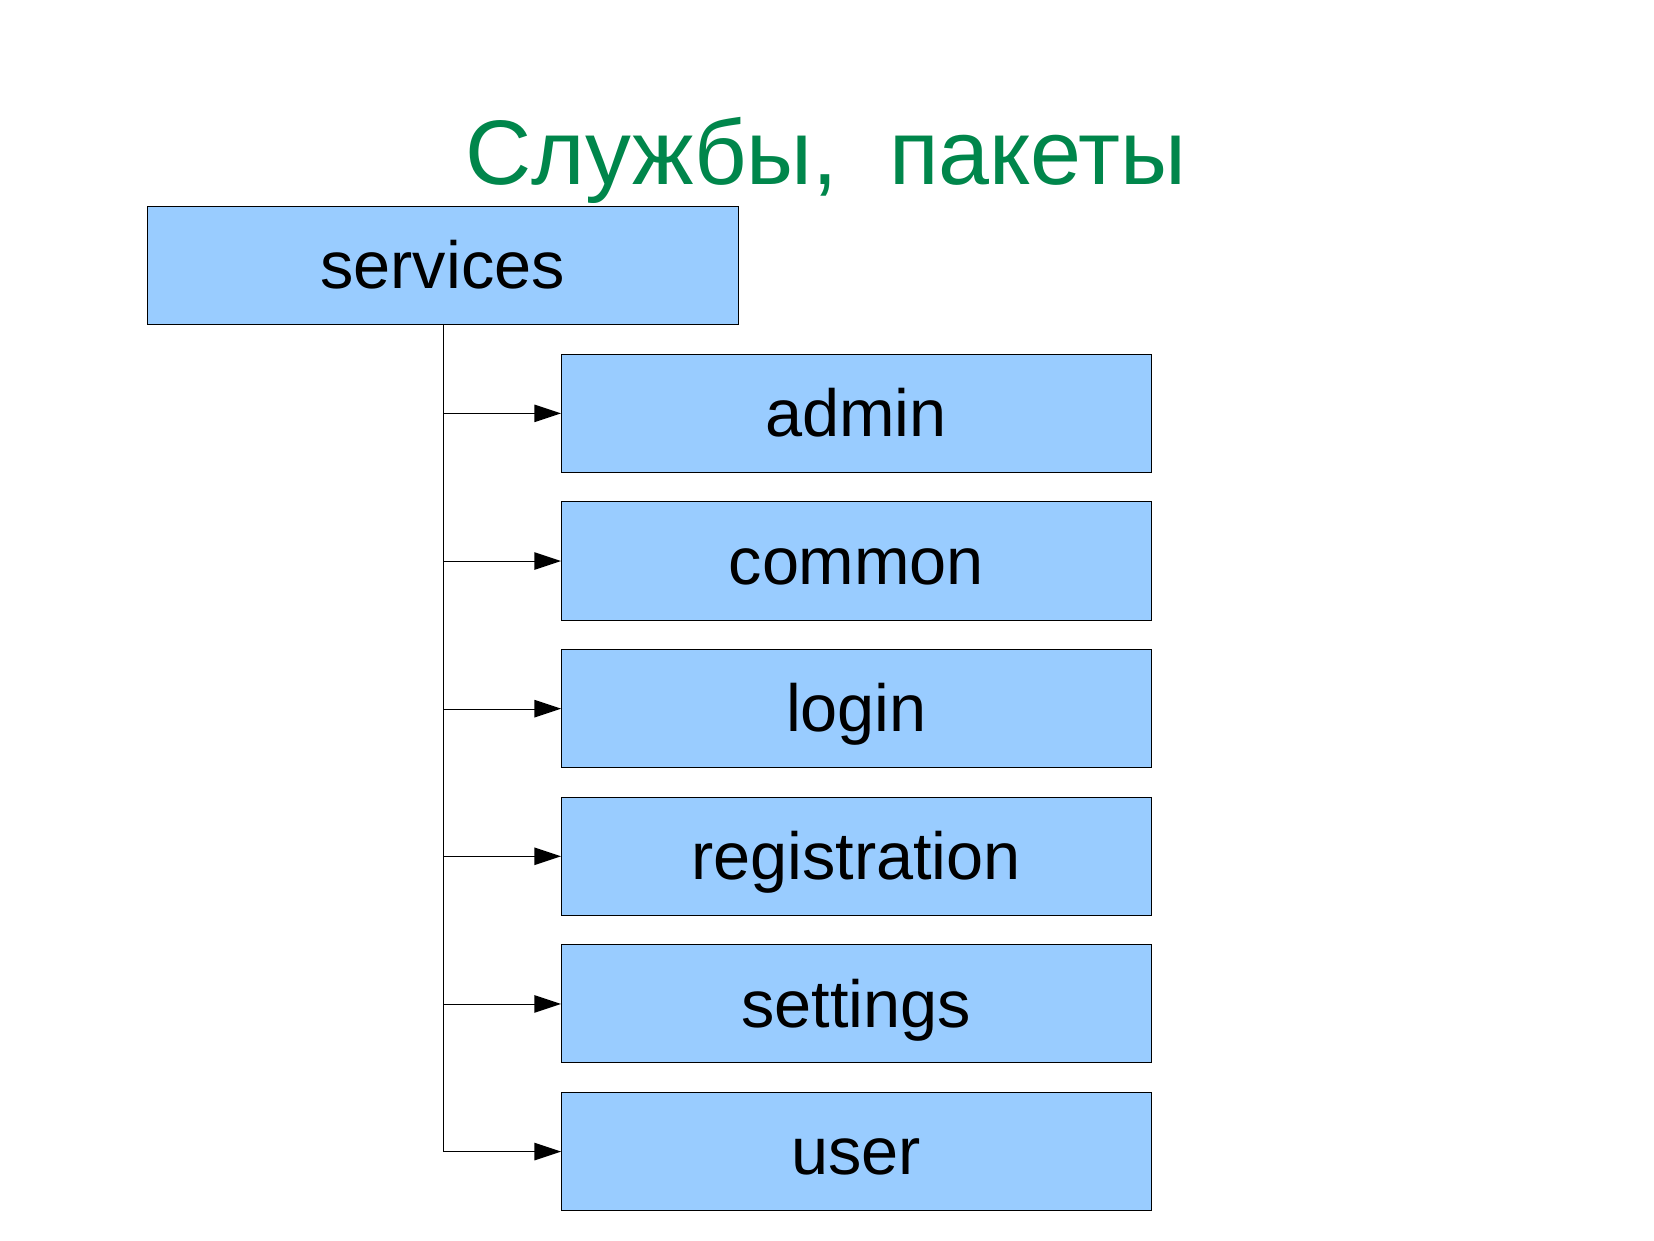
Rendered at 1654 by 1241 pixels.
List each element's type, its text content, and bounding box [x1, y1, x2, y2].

text_box user [561, 1092, 1152, 1211]
text_box common [561, 501, 1152, 621]
title Службы, пакеты [82, 49, 1571, 257]
text_box services [147, 206, 739, 325]
text_box settings [561, 944, 1152, 1063]
text_box login [561, 649, 1152, 768]
text_box registration [561, 797, 1152, 916]
text_box admin [561, 354, 1152, 473]
